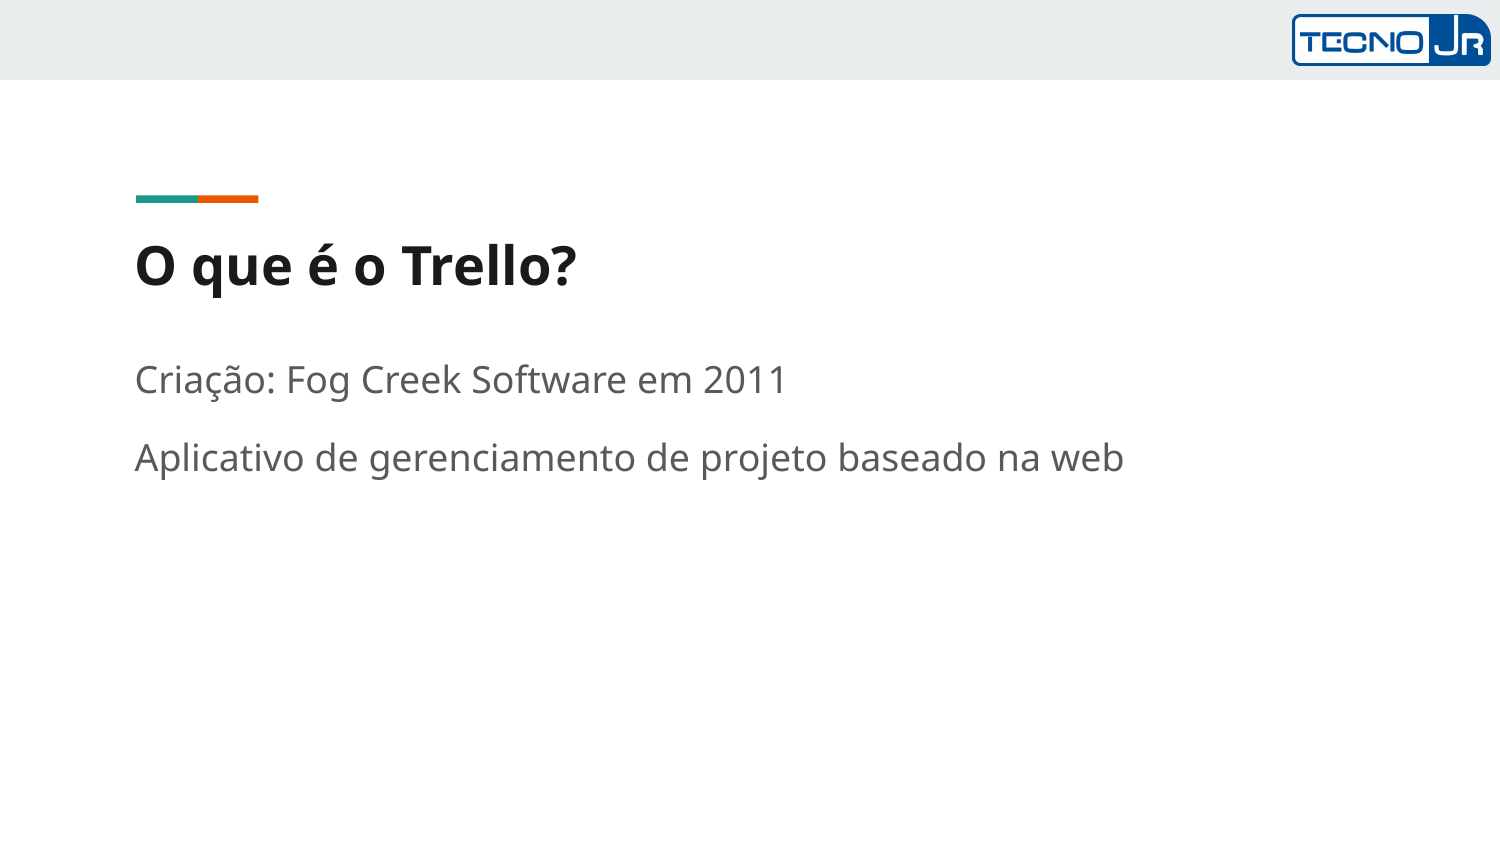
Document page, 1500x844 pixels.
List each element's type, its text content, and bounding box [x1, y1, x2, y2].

list Criação: Fog Creek Software em 2011 Aplicativo de gerenciamento de projeto baseado na web [119, 341, 1381, 712]
title O que é o Trello? [119, 216, 1381, 305]
picture [1292, 14, 1491, 66]
